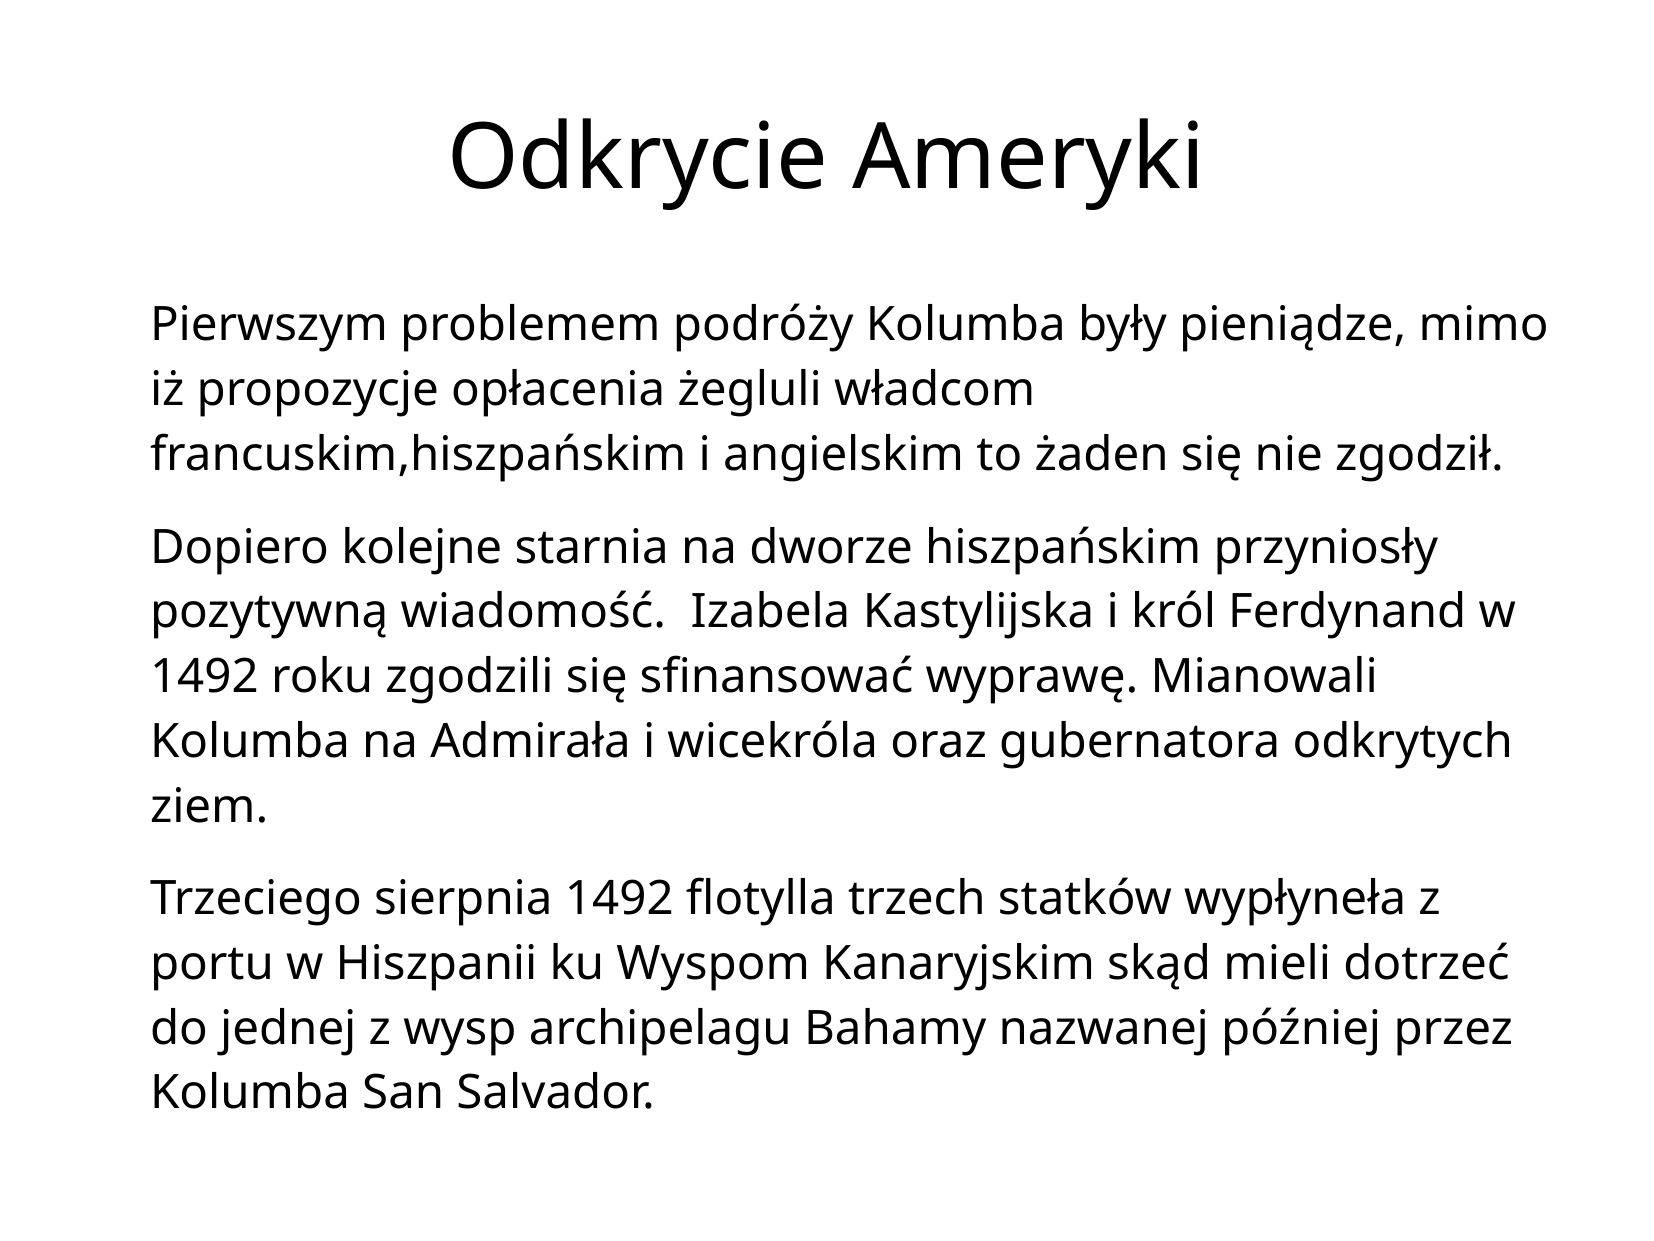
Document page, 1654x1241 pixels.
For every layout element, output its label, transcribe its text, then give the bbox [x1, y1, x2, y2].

list Pierwszym problemem podróży Kolumba były pieniądze, mimo iż propozycje opłacenia żegluli władcom francuskim,hiszpańskim i angielskim to żaden się nie zgodził. Dopiero kolejne starnia na dworze hiszpańskim przyniosły pozytywną wiadomość. Izabela Kastylijska i król Ferdynand w 1492 roku zgodzili się sfinansować wyprawę. Mianowali Kolumba na Admirała i wicekróla oraz gubernatora odkrytych ziem. Trzeciego sierpnia 1492 flotylla trzech statków wypłyneła z portu w Hiszpanii ku Wyspom Kanaryjskim skąd mieli dotrzeć do jednej z wysp archipelagu Bahamy nazwanej później przez Kolumba San Salvador. [82, 290, 1571, 1134]
title Odkrycie Ameryki [82, 49, 1571, 257]
